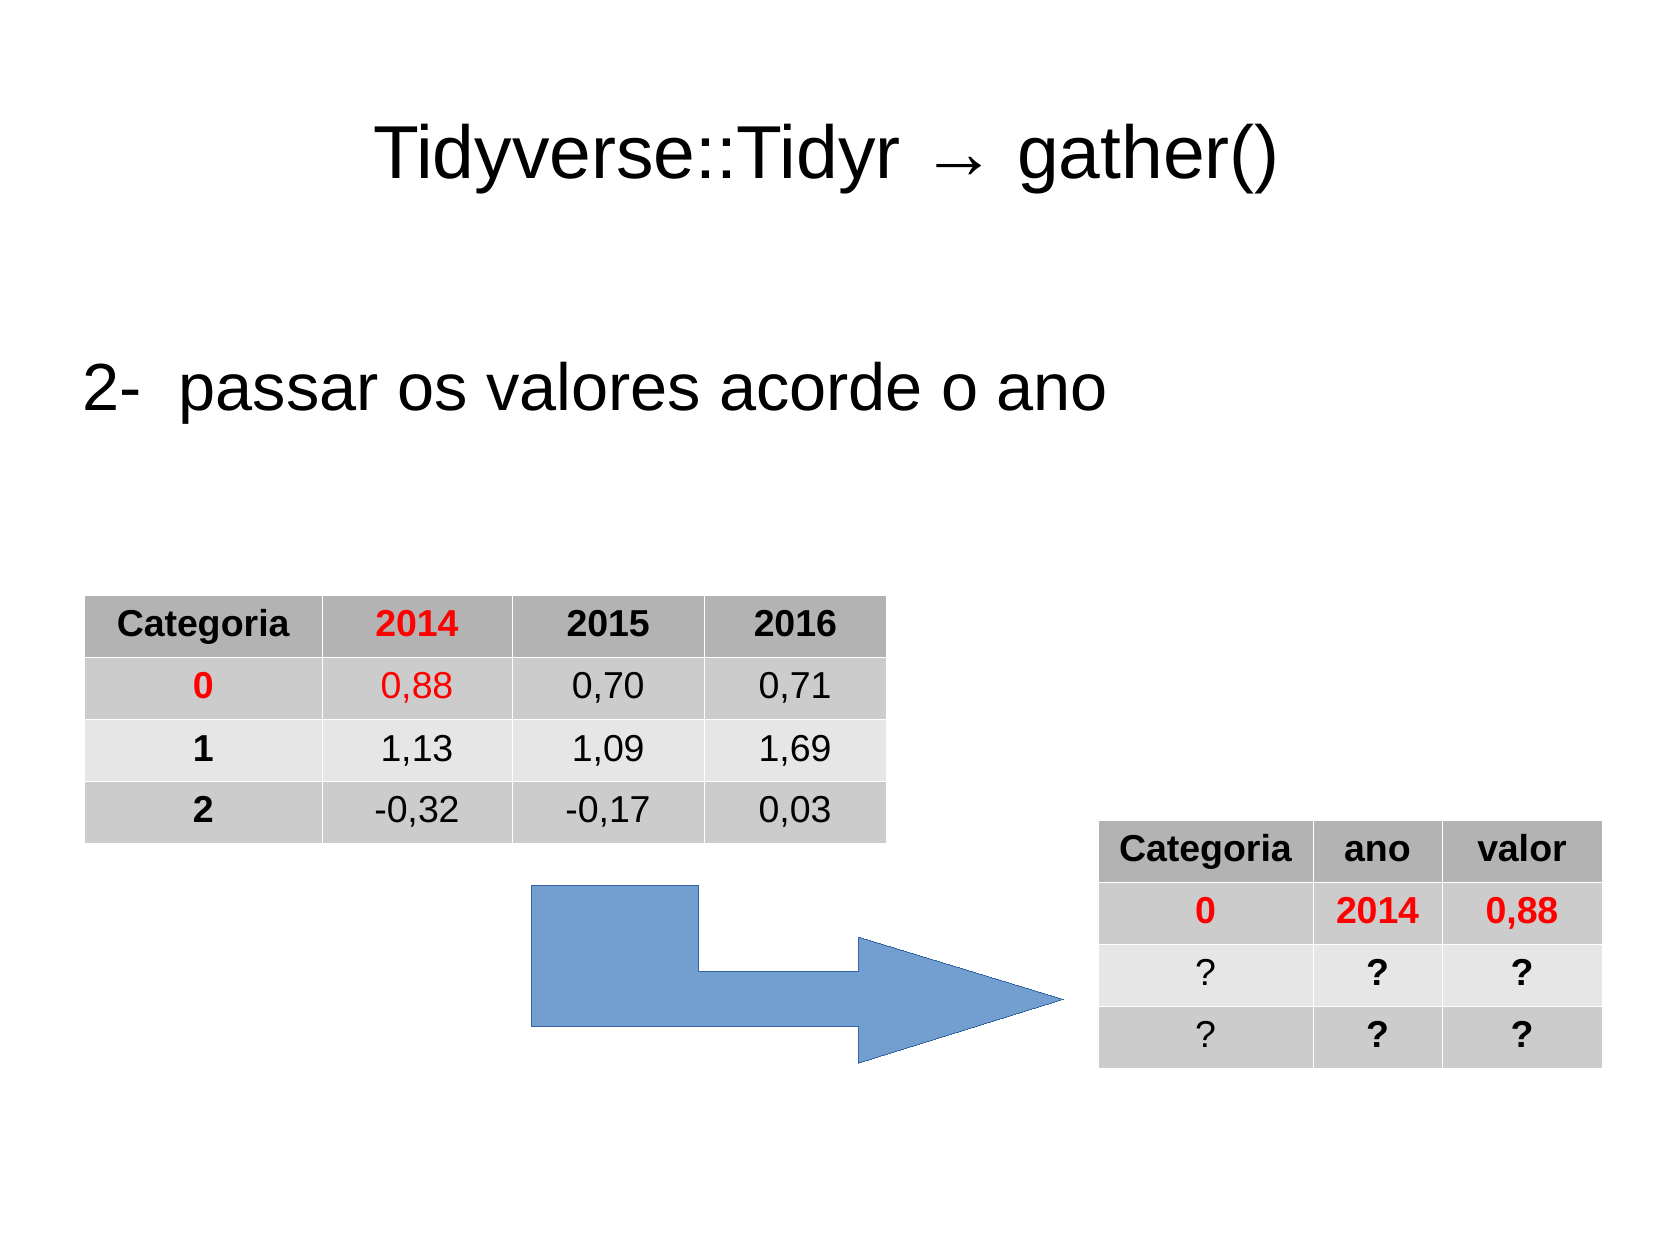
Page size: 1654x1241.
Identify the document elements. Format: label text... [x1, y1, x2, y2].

table_cell 1,13 [323, 720, 512, 781]
title Tidyverse::Tidyr → gather() [82, 49, 1571, 257]
table_cell ? [1443, 1007, 1602, 1068]
table_header valor [1443, 821, 1602, 882]
table_cell 0,70 [513, 658, 704, 719]
text_box [531, 885, 1064, 1064]
table_cell 1 [85, 720, 322, 781]
table_header 2015 [513, 596, 704, 657]
table_cell ? [1314, 1007, 1442, 1068]
table_cell 0,88 [323, 658, 512, 719]
table_cell 1,69 [705, 720, 886, 781]
table_header ano [1314, 821, 1442, 882]
table_cell 0,71 [705, 658, 886, 719]
table_cell -0,17 [513, 782, 704, 843]
table_cell ? [1099, 945, 1313, 1006]
table_cell ? [1099, 1007, 1313, 1068]
table_cell 2014 [1314, 883, 1442, 944]
table_header 2016 [705, 596, 886, 657]
table_cell ? [1314, 945, 1442, 1006]
table_cell 2 [85, 782, 322, 843]
table_cell ? [1443, 945, 1602, 1006]
table_cell 1,09 [513, 720, 704, 781]
table_header Categoria [85, 596, 322, 657]
table_header 2014 [323, 596, 512, 657]
table_cell 0,88 [1443, 883, 1602, 944]
table_cell 0,03 [705, 782, 886, 843]
table_cell 0 [85, 658, 322, 719]
table_cell -0,32 [323, 782, 512, 843]
table_cell 0 [1099, 883, 1313, 944]
subtitle 2- passar os valores acorde o ano [82, 290, 1571, 485]
table_header Categoria [1099, 821, 1313, 882]
